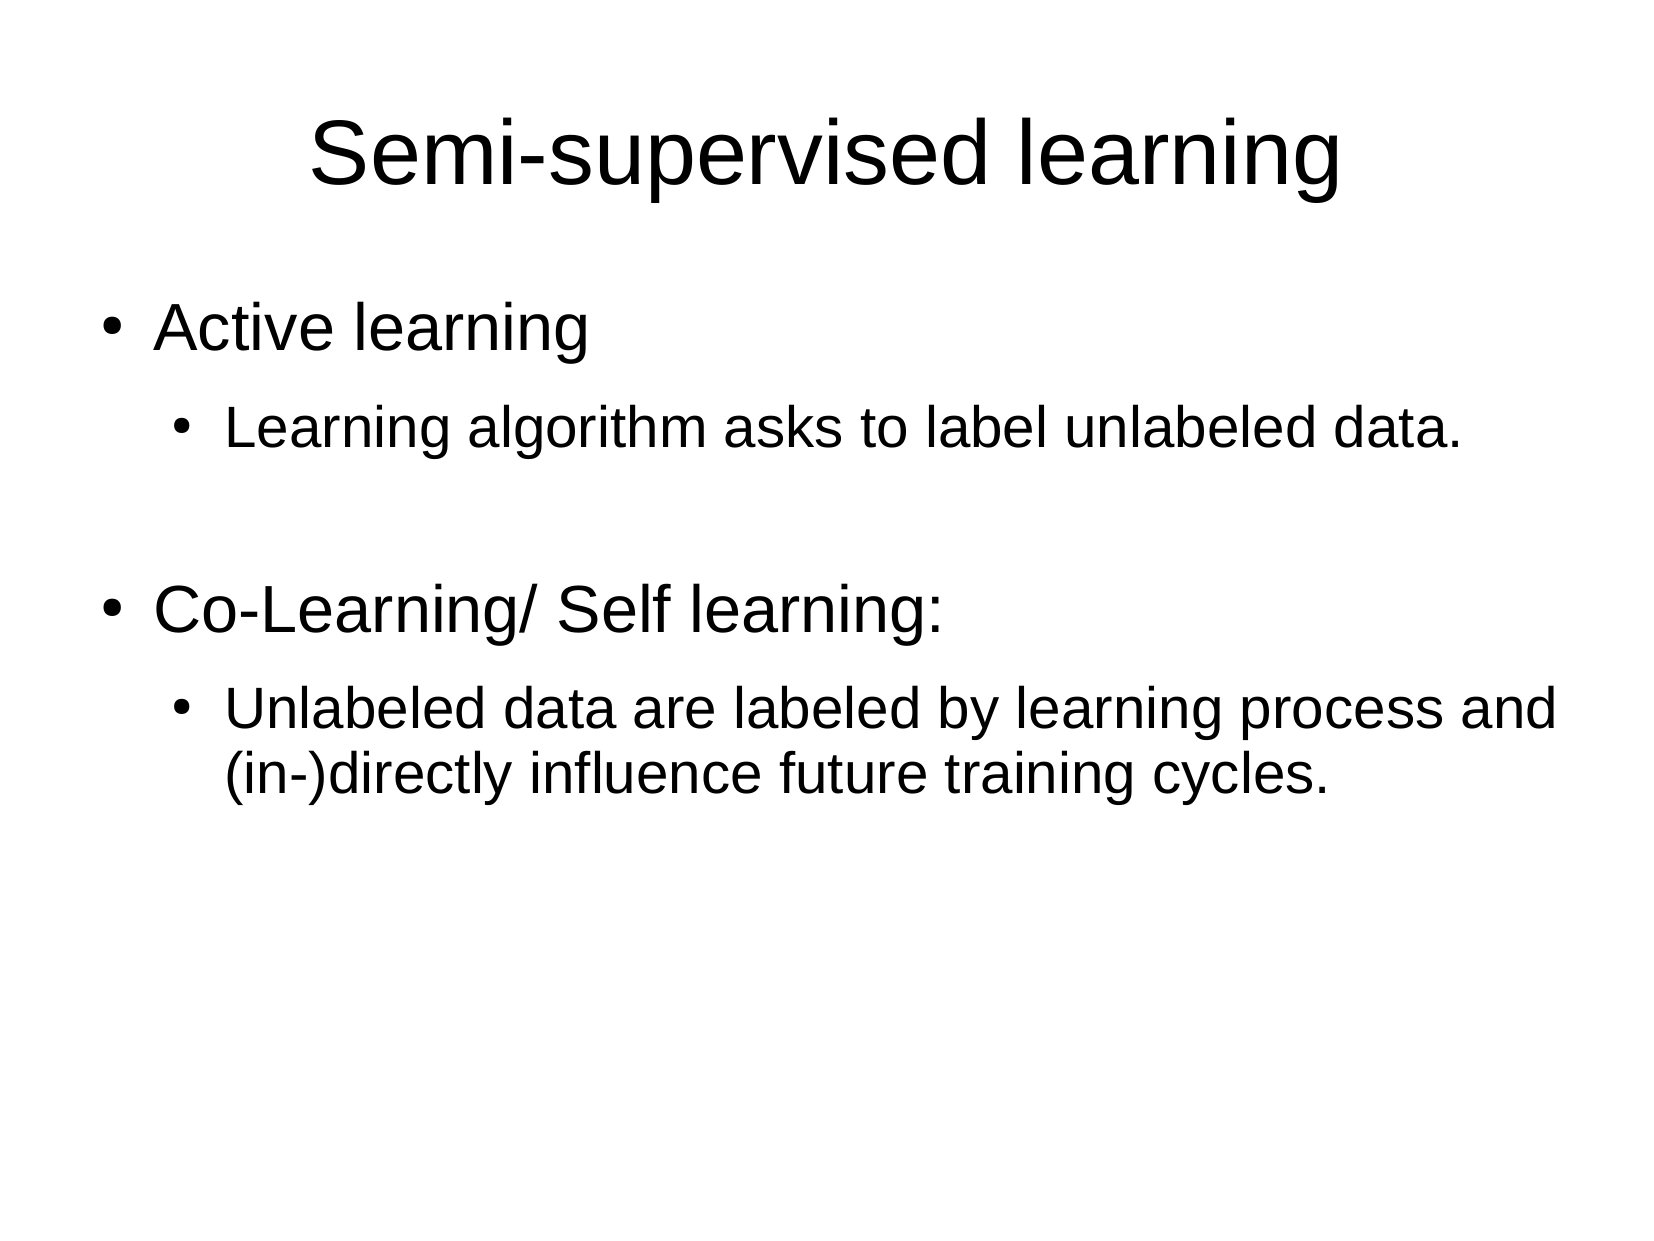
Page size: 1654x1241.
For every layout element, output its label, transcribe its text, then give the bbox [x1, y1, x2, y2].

list Active learning Learning algorithm asks to label unlabeled data. Co-Learning/ Self learning: Unlabeled data are labeled by learning process and (in-)directly influence future training cycles. [82, 290, 1571, 1109]
title Semi-supervised learning [82, 56, 1571, 250]
